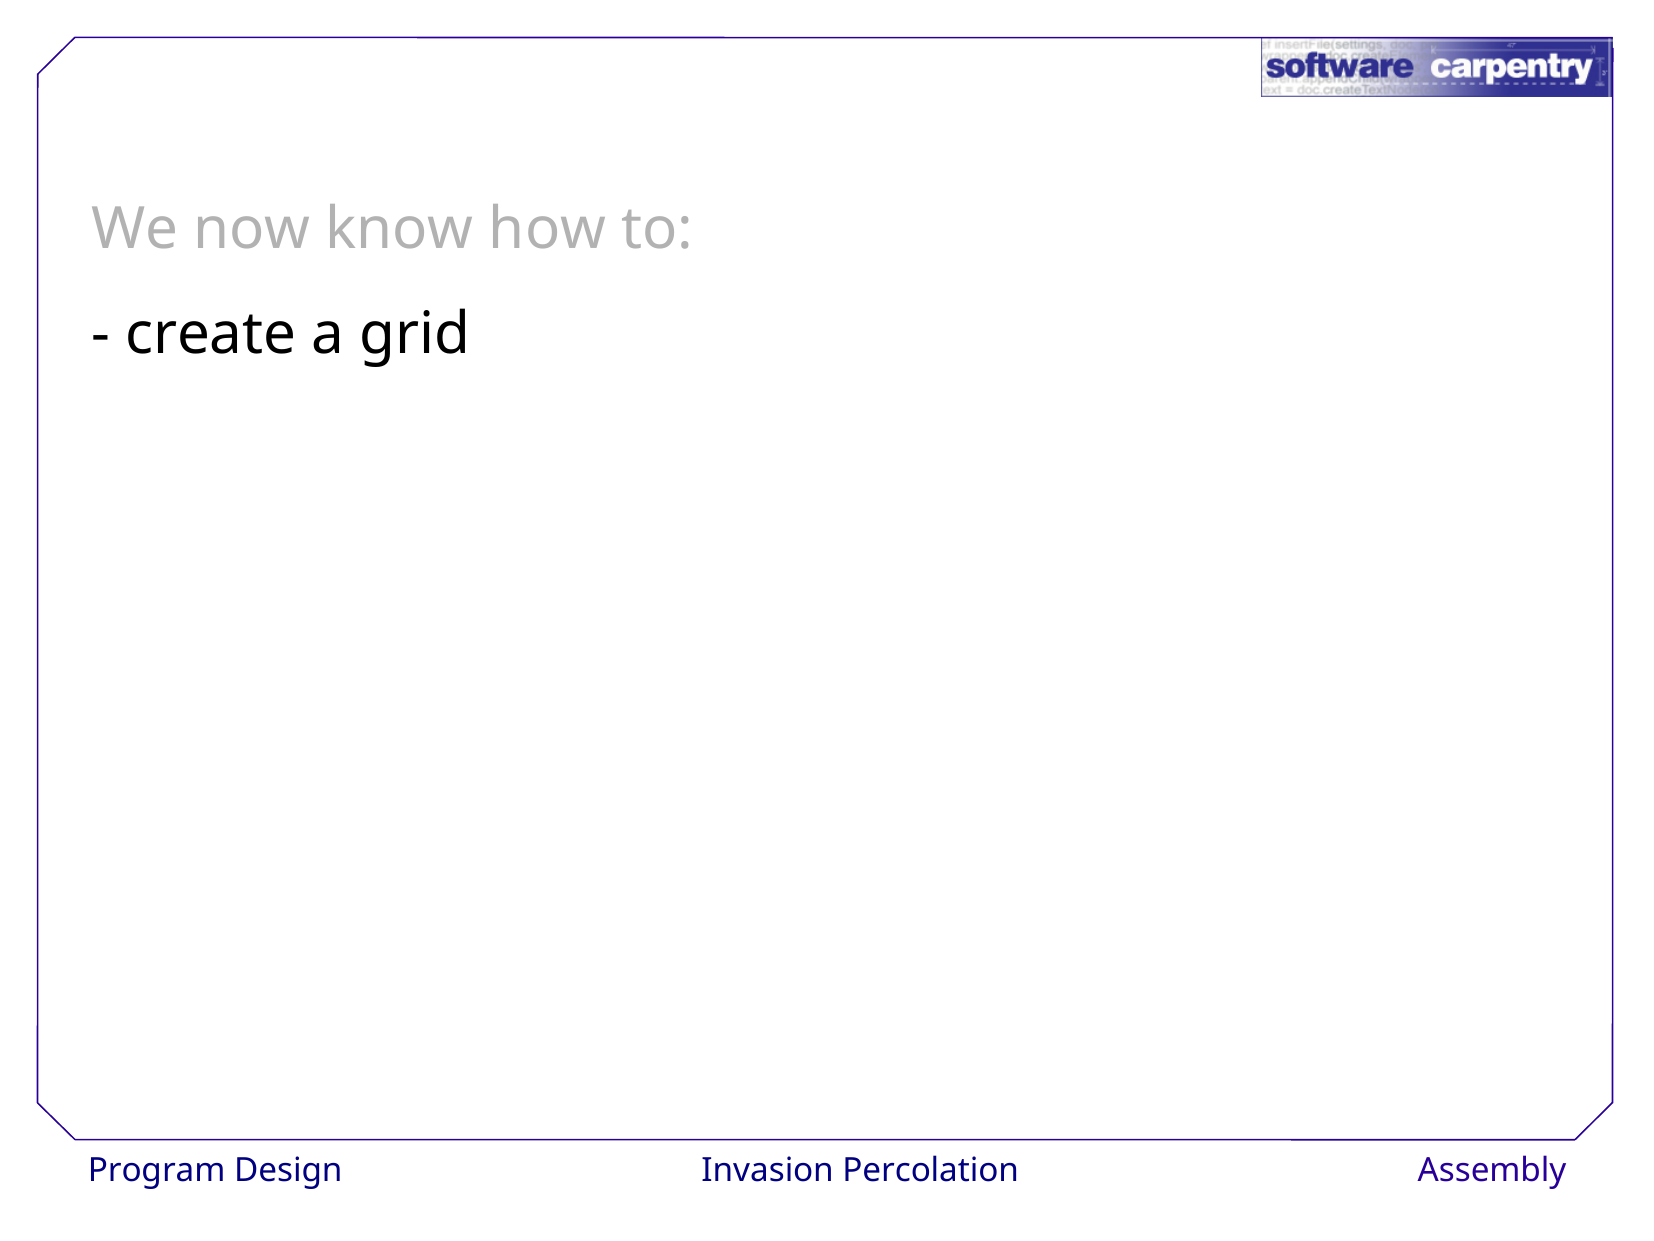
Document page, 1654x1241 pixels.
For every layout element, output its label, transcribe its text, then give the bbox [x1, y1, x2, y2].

picture [1261, 39, 1613, 97]
text_box We now know how to: - create a grid [76, 147, 858, 373]
